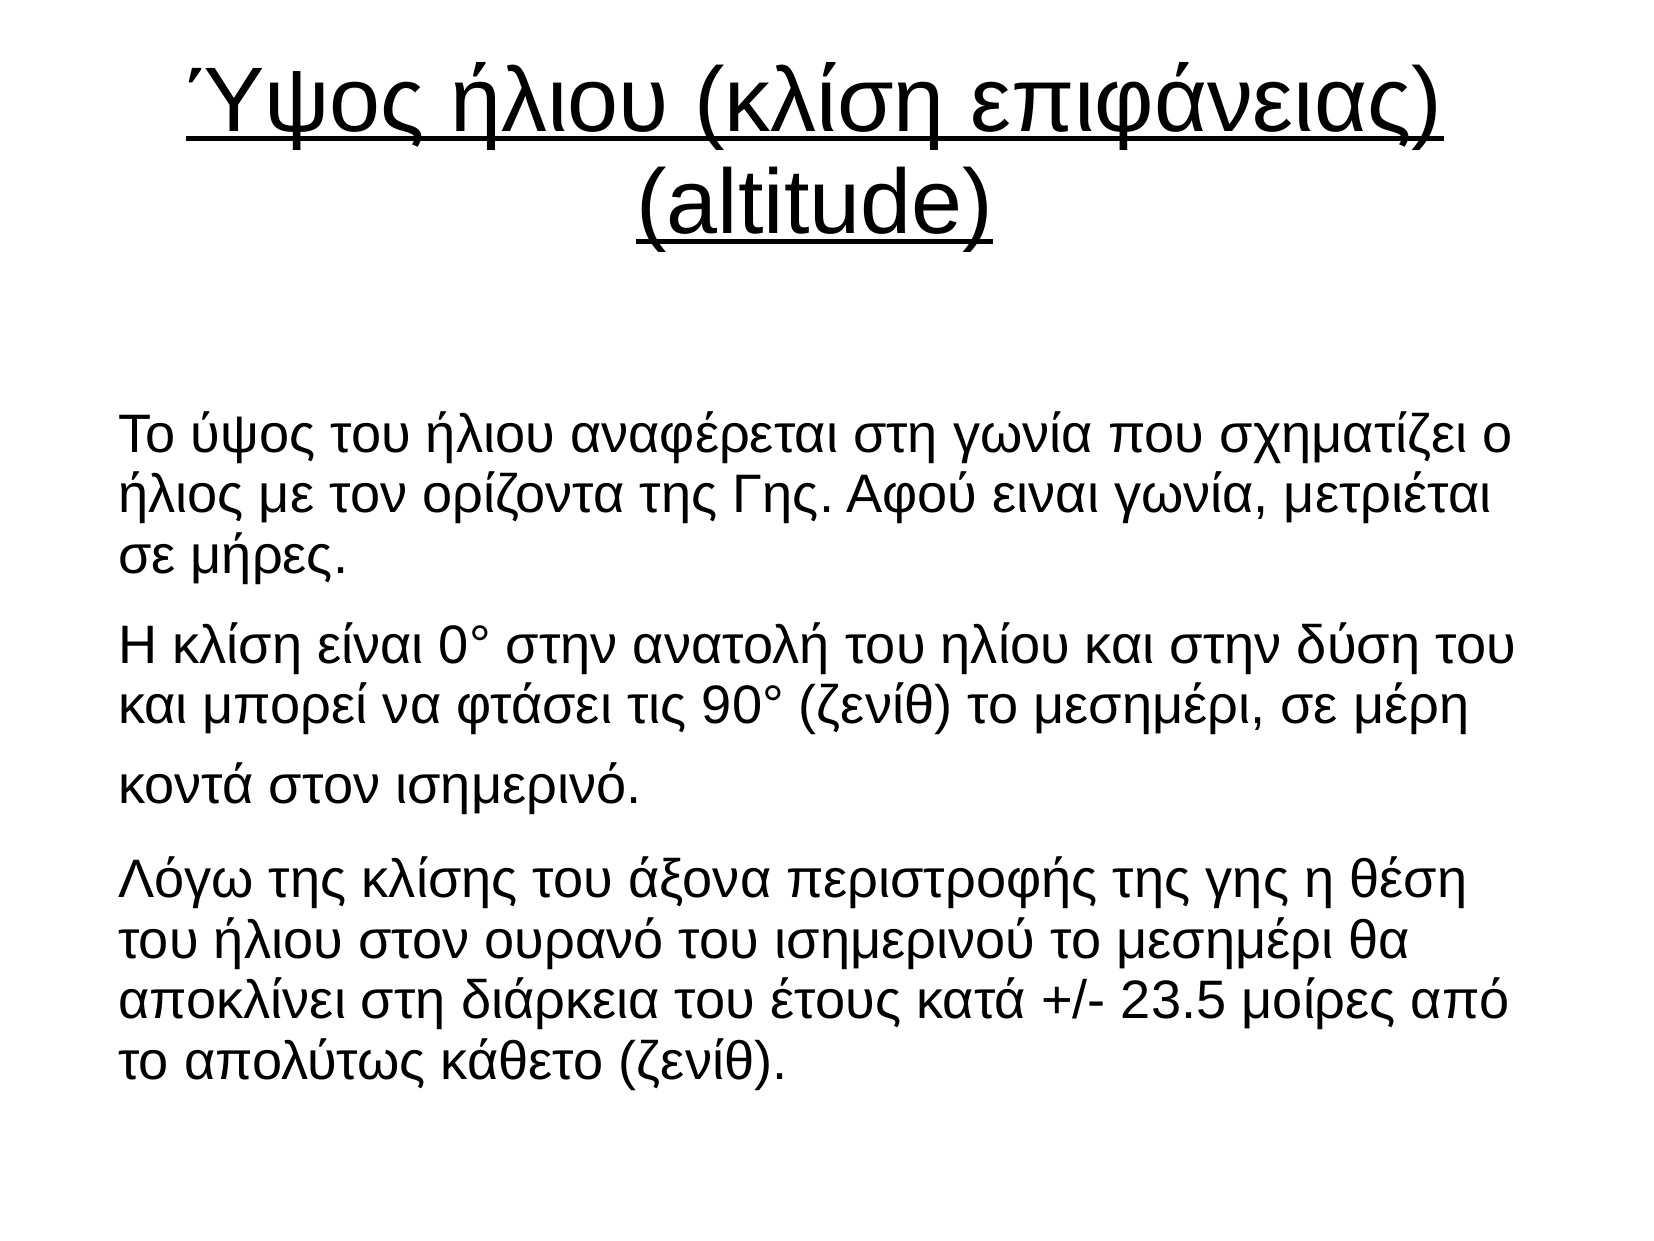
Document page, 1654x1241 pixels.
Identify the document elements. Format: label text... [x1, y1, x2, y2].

list Το ύψος του ήλιου αναφέρεται στη γωνία που σχηματίζει ο ήλιος με τον ορίζοντα της Γης. Αφού ειναι γωνία, μετριέται σε μήρες. Η κλίση είναι 0° στην ανατολή του ηλίου και στην δύση του και μπορεί να φτάσει τις 90° (ζενίθ) το μεσημέρι, σε μέρη κοντά στον ισημερινό. Λόγω της κλίσης του άξονα περιστροφής της γης η θέση του ήλιου στον ουρανό του ισημερινού το μεσημέρι θα αποκλίνει στη διάρκεια του έτους κατά +/- 23.5 μοίρες από το απολύτως κάθετο (ζενίθ). [47, 403, 1548, 1091]
title Ύψος ήλιου (κλίση επιφάνειας) (altitude) [70, 47, 1559, 255]
